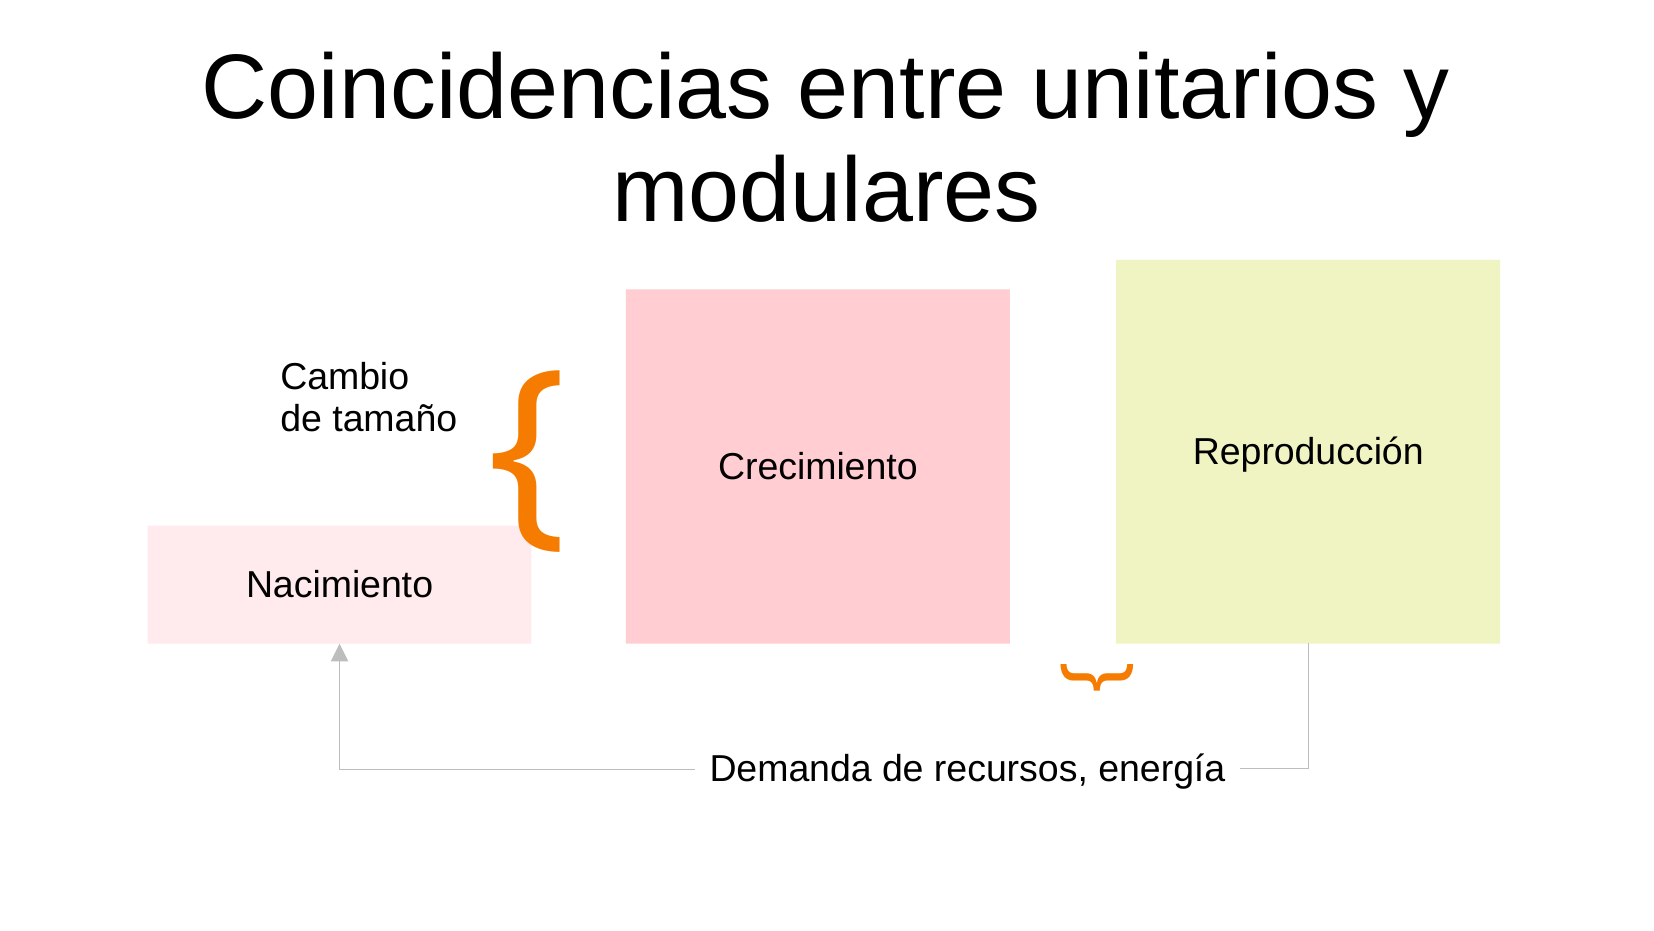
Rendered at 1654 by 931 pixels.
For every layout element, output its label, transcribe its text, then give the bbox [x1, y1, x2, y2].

title Coincidencias entre unitarios y modulares [82, 35, 1571, 241]
text_box Crecimiento [625, 289, 1010, 644]
text_box Demanda de recursos, energía [694, 740, 1241, 798]
text_box { [472, 289, 563, 513]
text_box Nacimiento [147, 525, 532, 644]
text_box Cambio de tamaño [265, 348, 473, 448]
text_box { [1023, 654, 1122, 709]
text_box Reproducción [1116, 259, 1501, 644]
